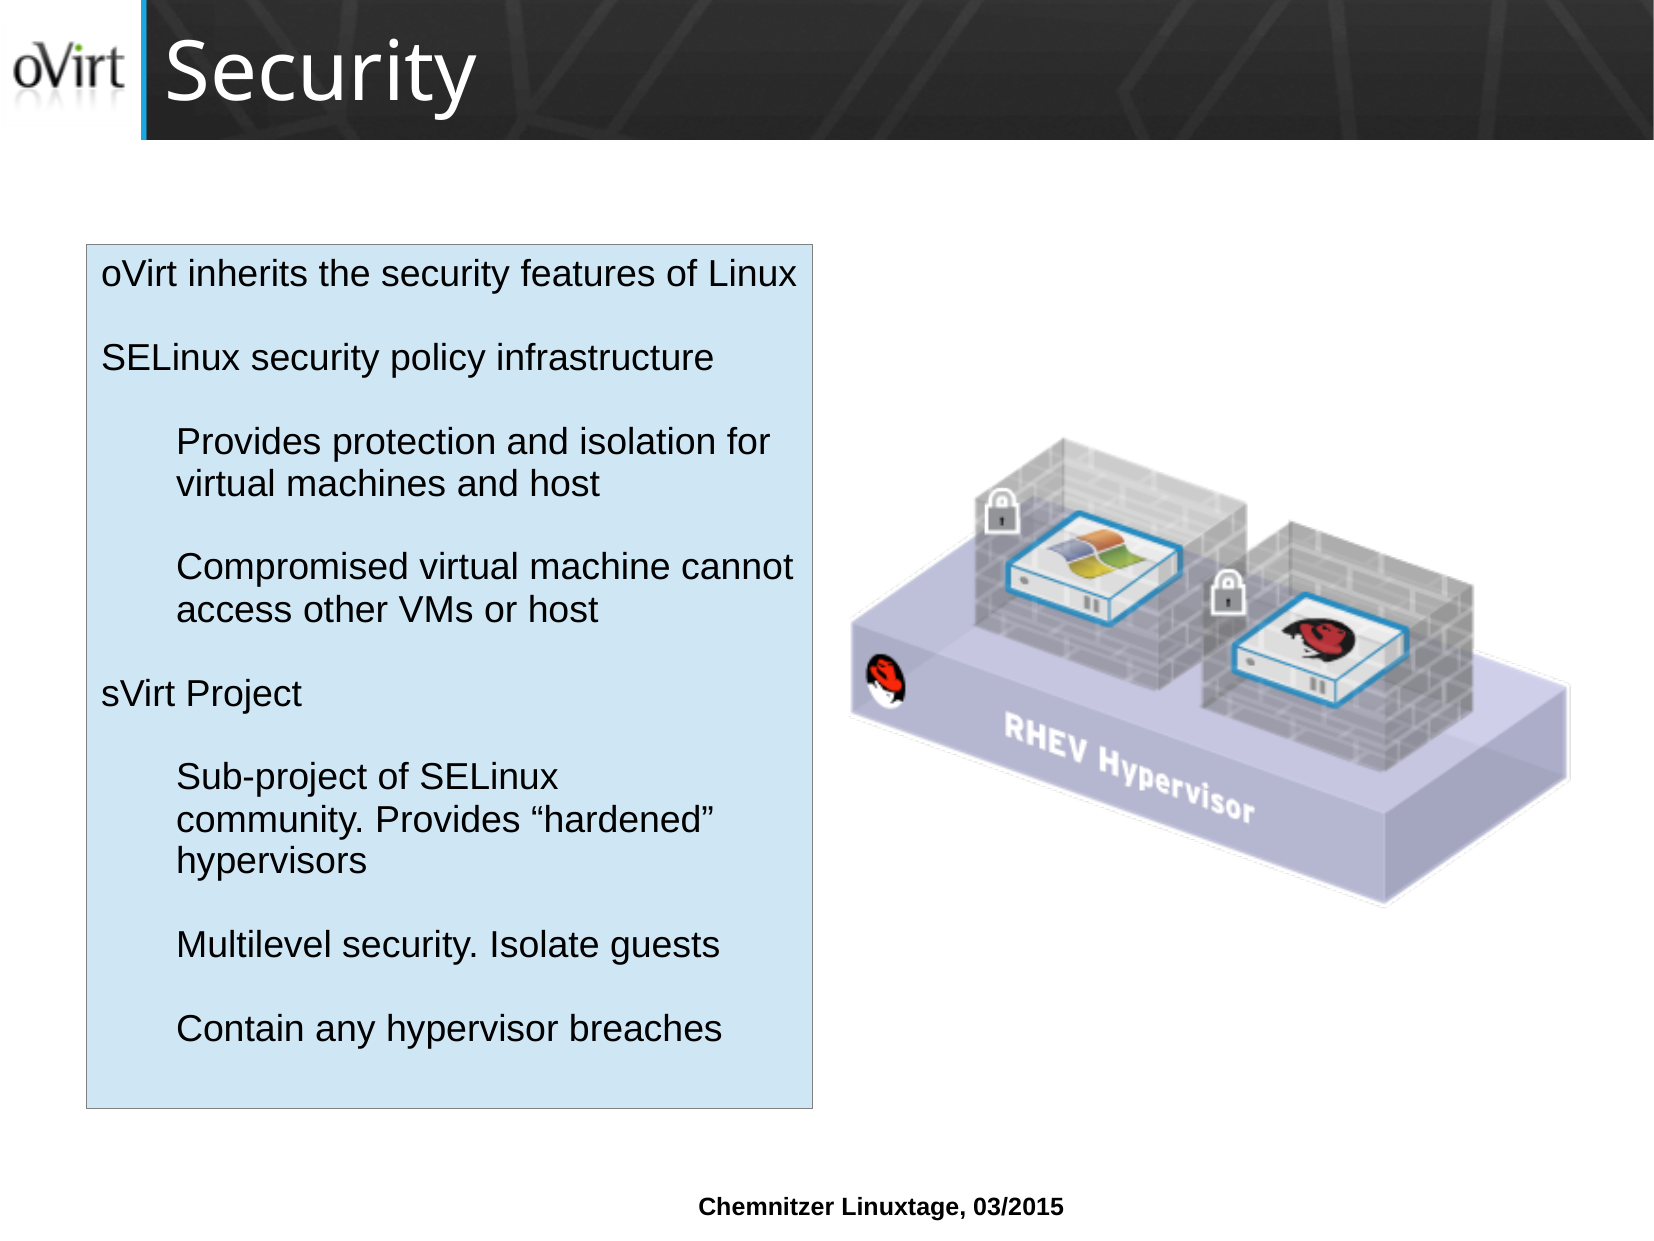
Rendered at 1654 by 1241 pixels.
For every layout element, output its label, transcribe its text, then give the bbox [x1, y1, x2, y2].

text_box oVirt inherits the security features of Linux SELinux security policy infrastructure Provides protection and isolation for virtual machines and host Compromised virtual machine cannot access other VMs or host sVirt Project Sub-project of SELinux community. Provides “hardened” hypervisors Multilevel security. Isolate guests Contain any hypervisor breaches [86, 244, 813, 1109]
picture [849, 420, 1616, 910]
title Security [164, 18, 1653, 119]
picture [0, 0, 1654, 140]
